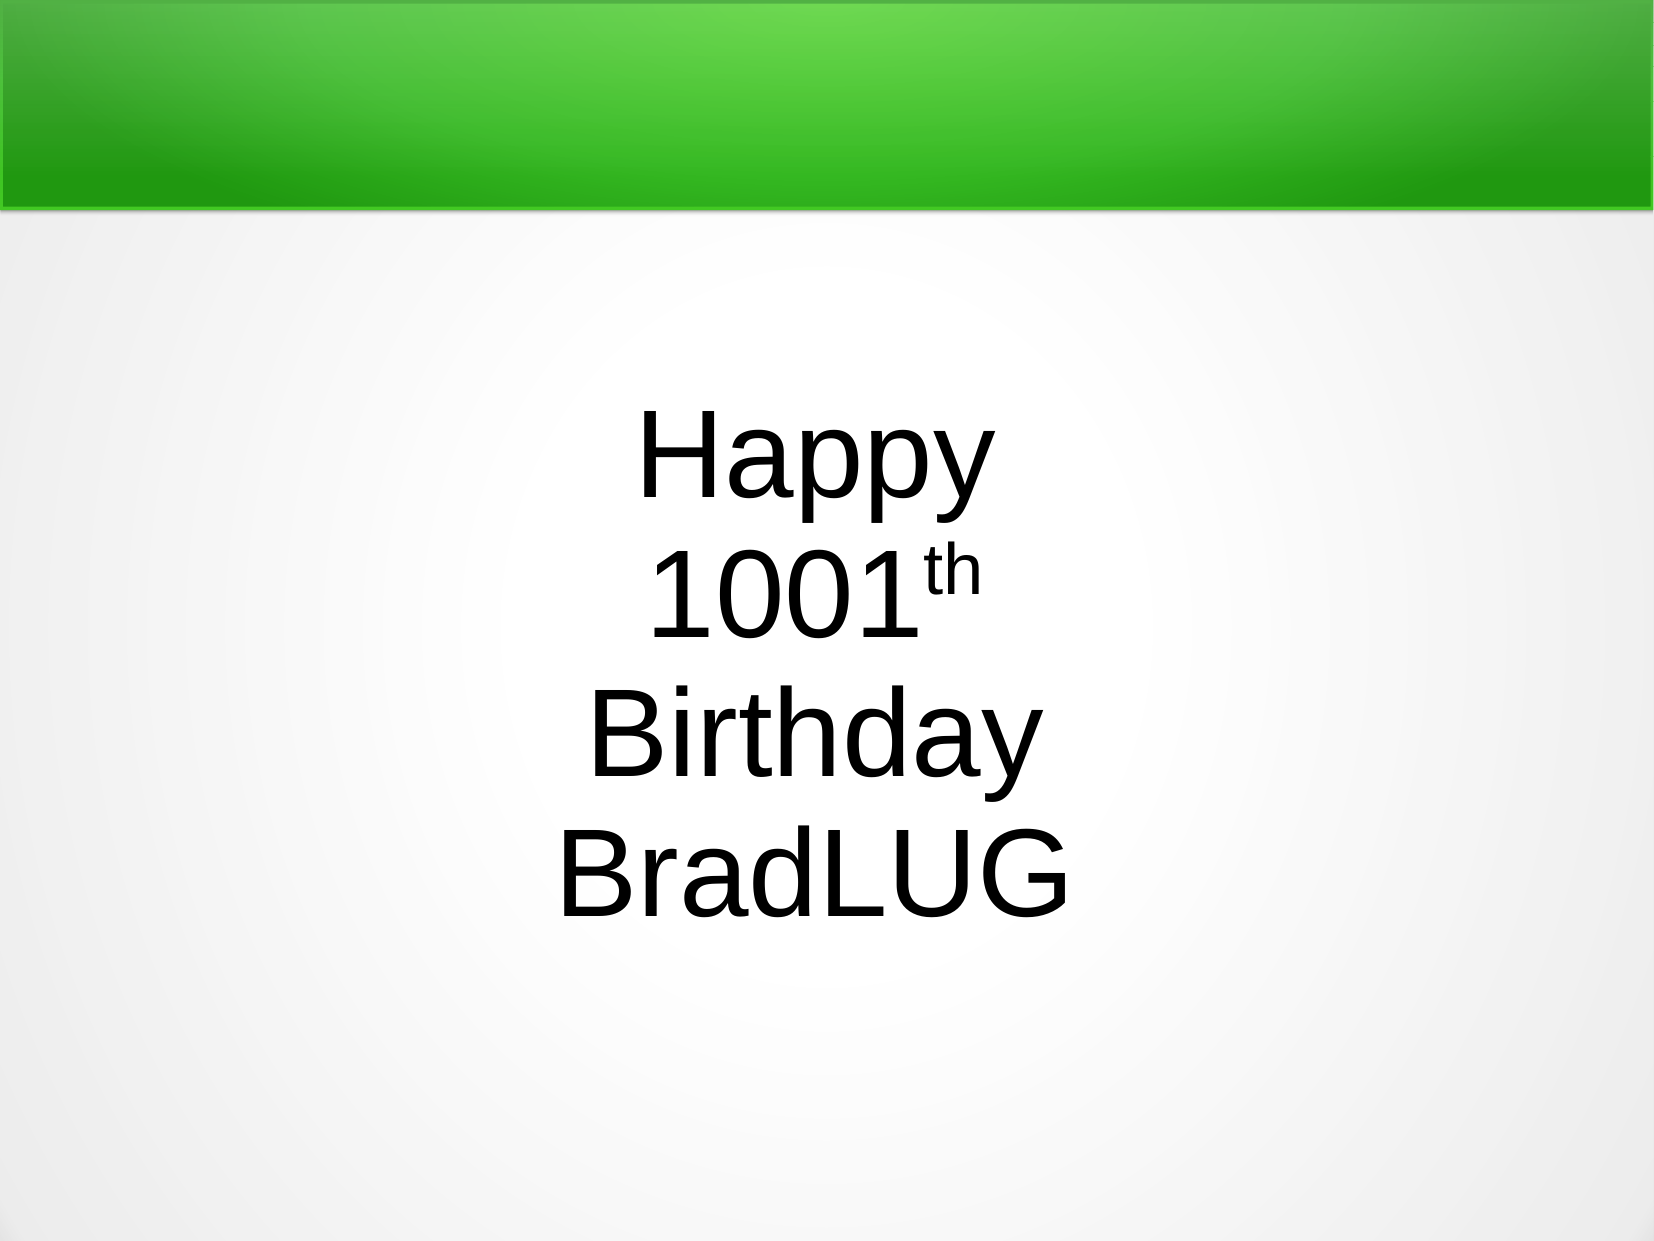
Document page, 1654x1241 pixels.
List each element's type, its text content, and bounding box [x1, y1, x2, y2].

subtitle Happy 1001th Birthday BradLUG [70, 334, 1560, 993]
